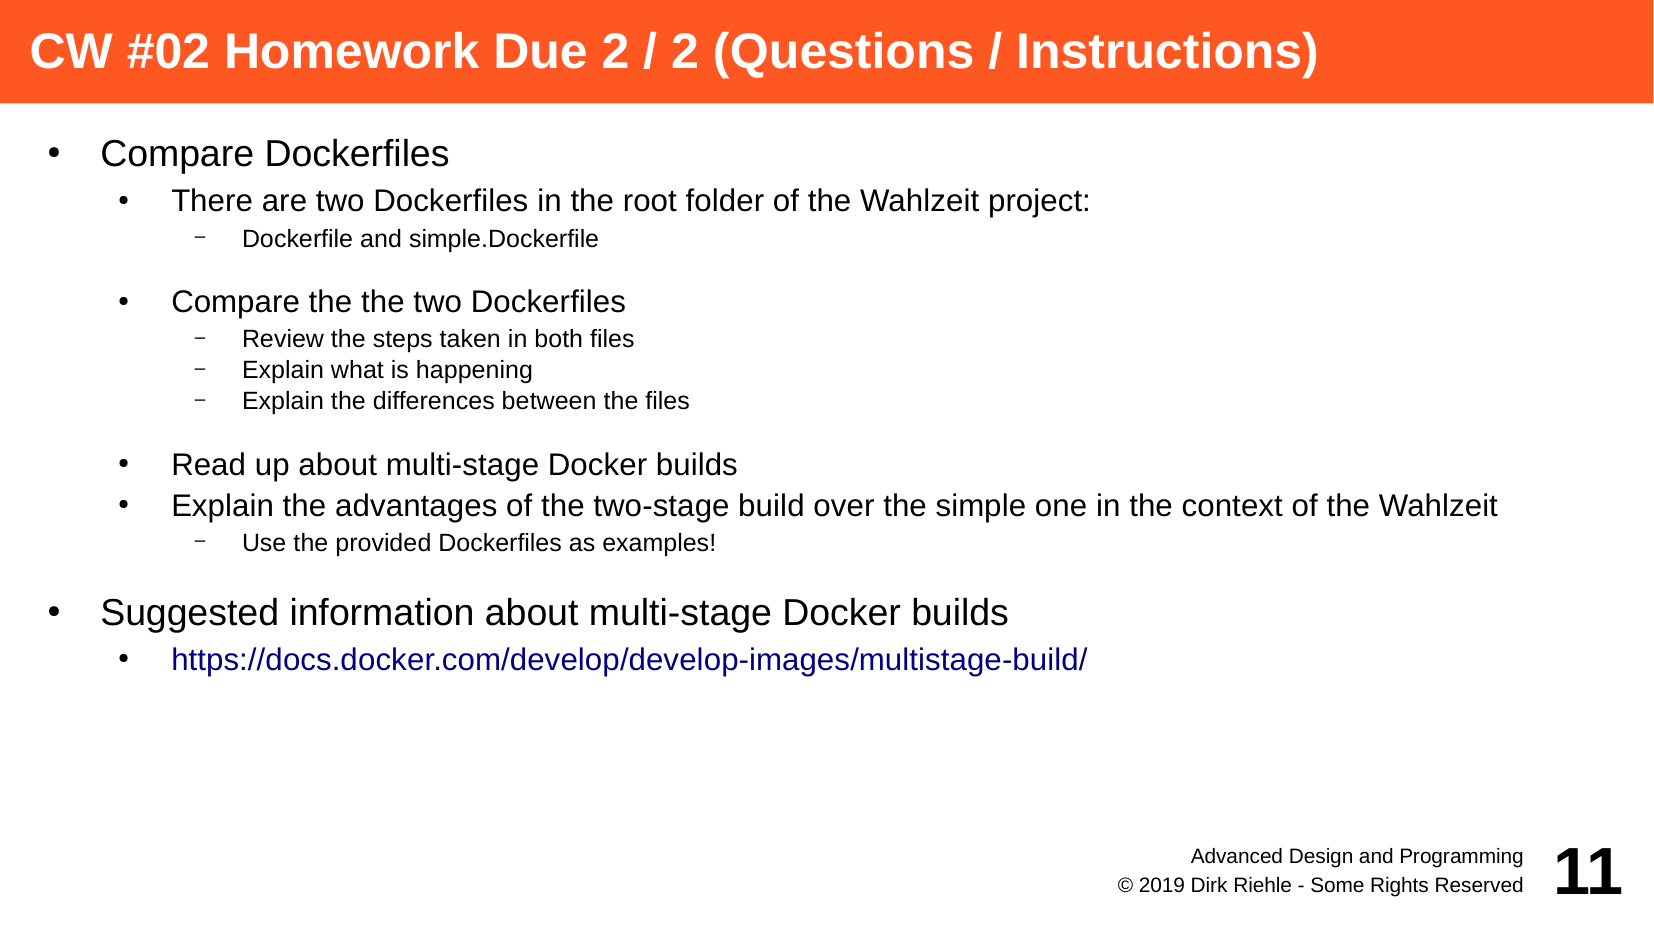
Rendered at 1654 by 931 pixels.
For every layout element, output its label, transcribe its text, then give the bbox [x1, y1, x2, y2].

list Compare Dockerfiles There are two Dockerfiles in the root folder of the Wahlzeit project: Dockerfile and simple.Dockerfile Compare the the two Dockerfiles Review the steps taken in both files Explain what is happening Explain the differences between the files Read up about multi-stage Docker builds Explain the advantages of the two-stage build over the simple one in the context of the Wahlzeit Use the provided Dockerfiles as examples! Suggested information about multi-stage Docker builds https://docs.docker.com/develop/develop-images/multistage-build/ [29, 132, 1625, 813]
title CW #02 Homework Due 2 / 2 (Questions / Instructions) [0, 0, 1654, 104]
